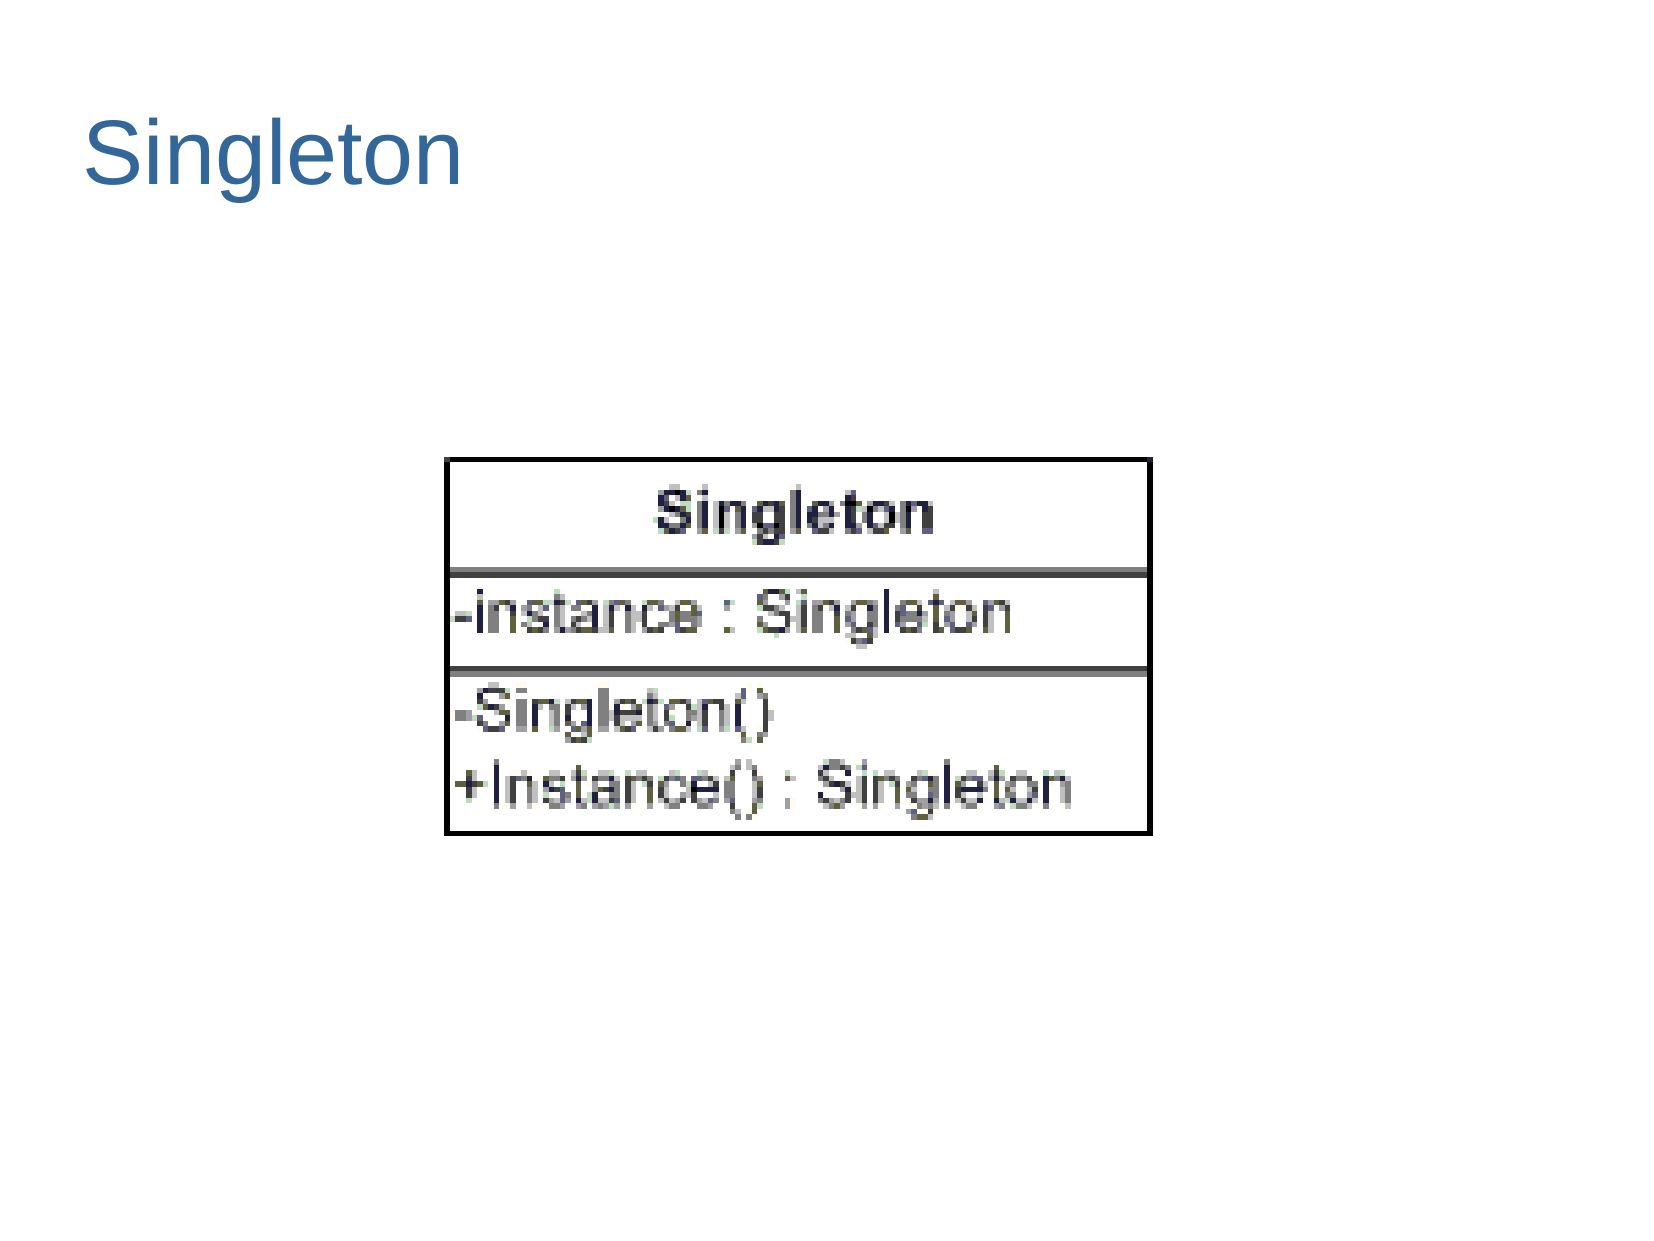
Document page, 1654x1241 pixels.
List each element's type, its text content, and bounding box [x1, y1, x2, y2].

picture [82, 413, 1571, 886]
title Singleton [82, 49, 1571, 257]
